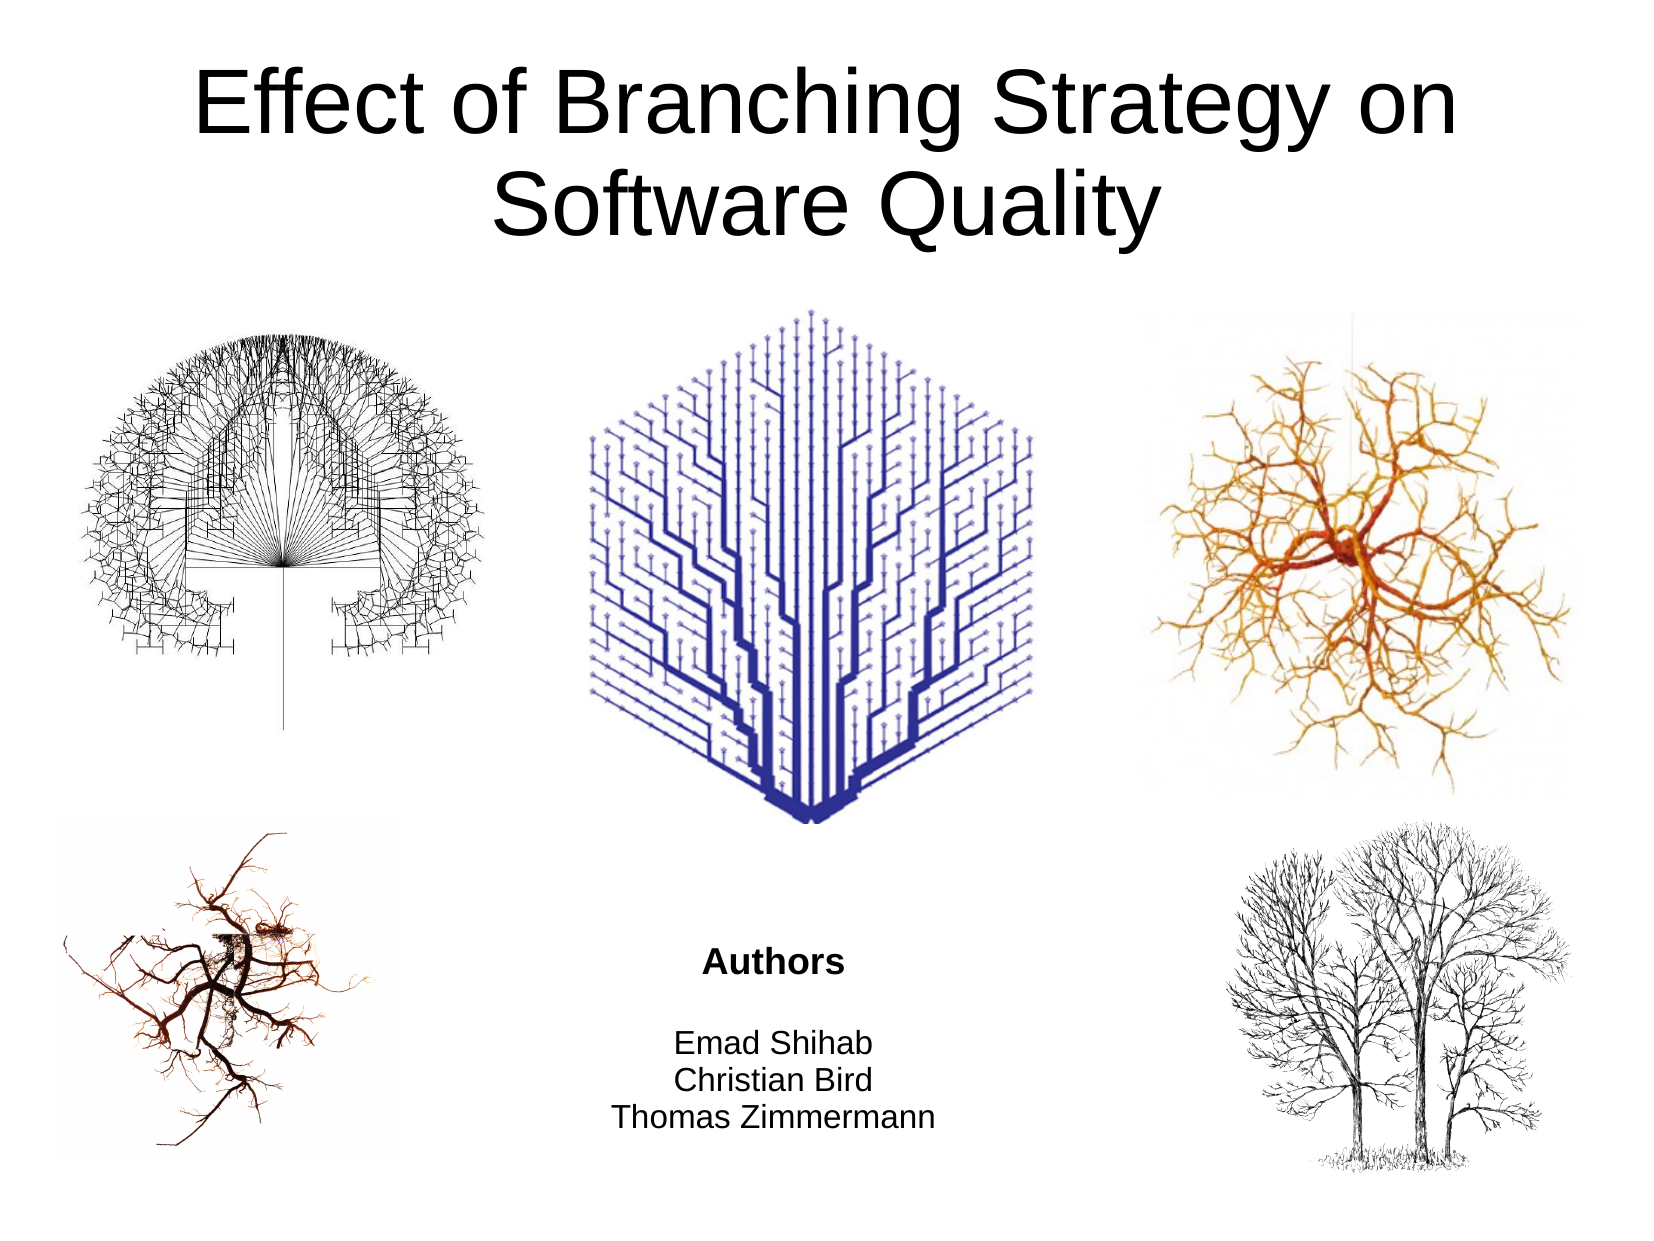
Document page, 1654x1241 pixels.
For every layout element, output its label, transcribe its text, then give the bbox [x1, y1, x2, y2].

picture [555, 307, 1072, 824]
text_box Authors Emad Shihab Christian Bird Thomas Zimmermann [472, 933, 1075, 1145]
picture [78, 323, 485, 739]
picture [1139, 312, 1580, 1182]
title Effect of Branching Strategy on Software Quality [82, 49, 1571, 257]
picture [56, 814, 403, 1164]
